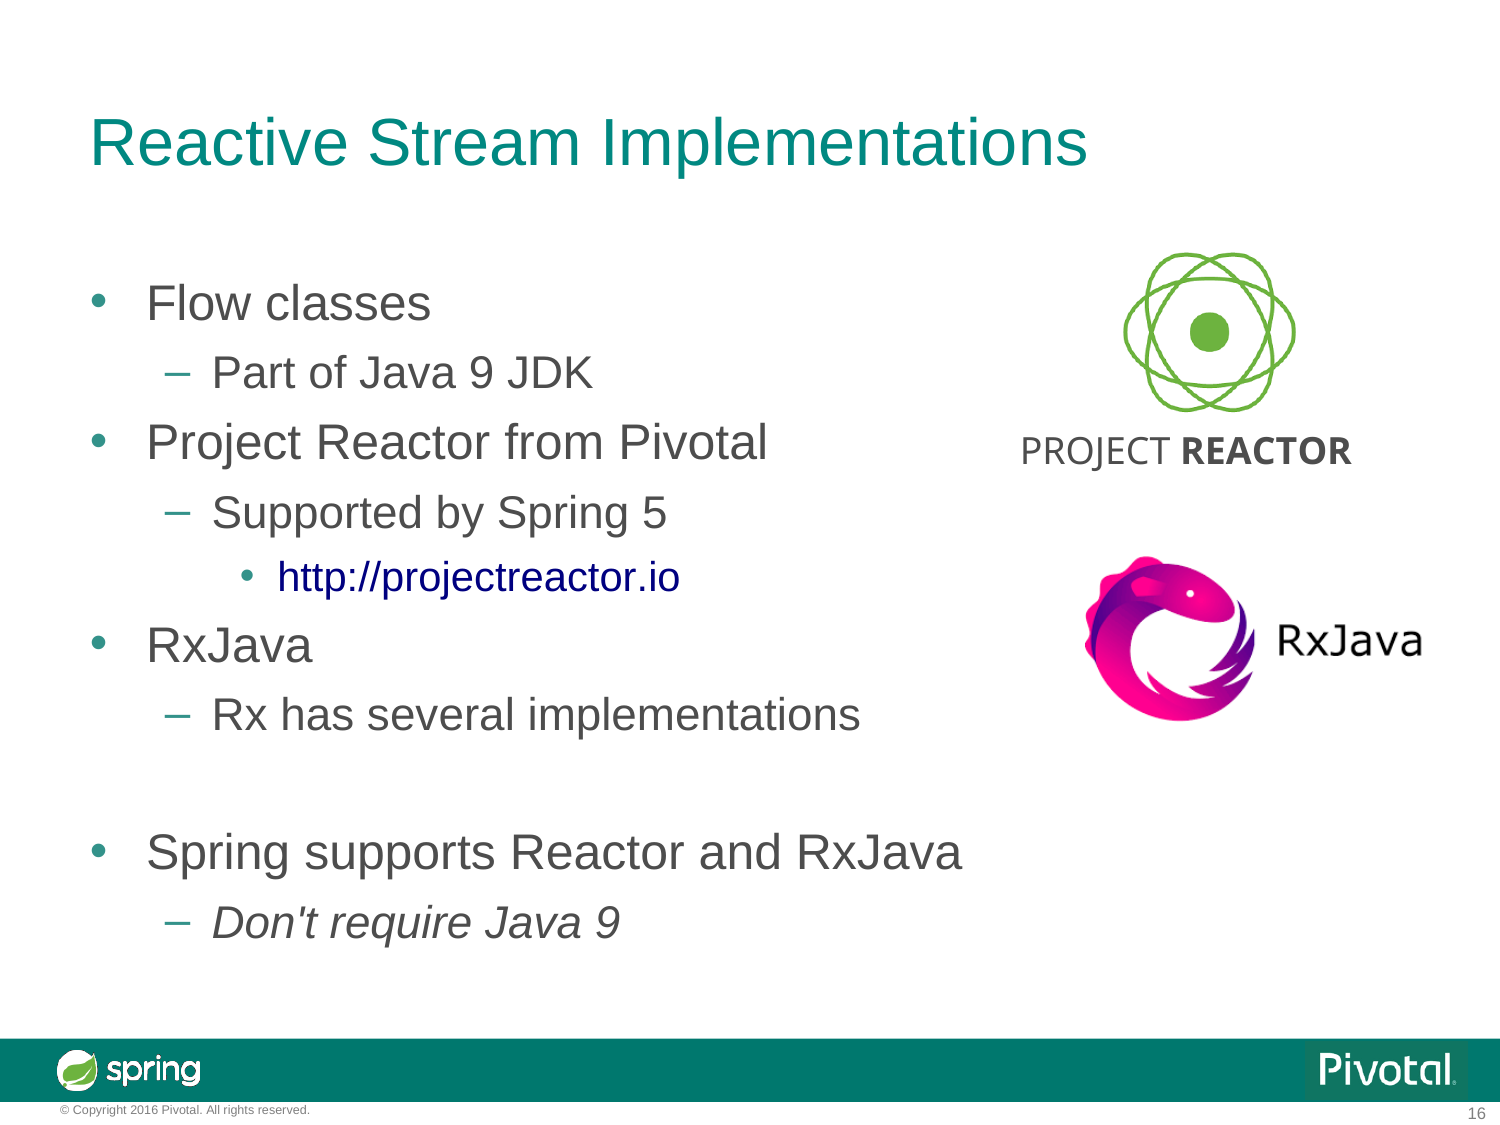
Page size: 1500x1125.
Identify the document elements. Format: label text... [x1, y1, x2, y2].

picture [1085, 554, 1441, 724]
title Reactive Stream Implementations [75, 45, 1426, 233]
picture [32, 1039, 210, 1101]
picture [1305, 1041, 1468, 1100]
list Flow classes Part of Java 9 JDK Project Reactor from Pivotal Supported by Spring 5 http://projectreactor.io RxJava Rx has several implementations Spring supports Reactor and RxJava Don't require Java 9 [75, 262, 1426, 1005]
text_box PROJECT REACTOR [1005, 420, 1415, 480]
picture [1120, 242, 1299, 420]
